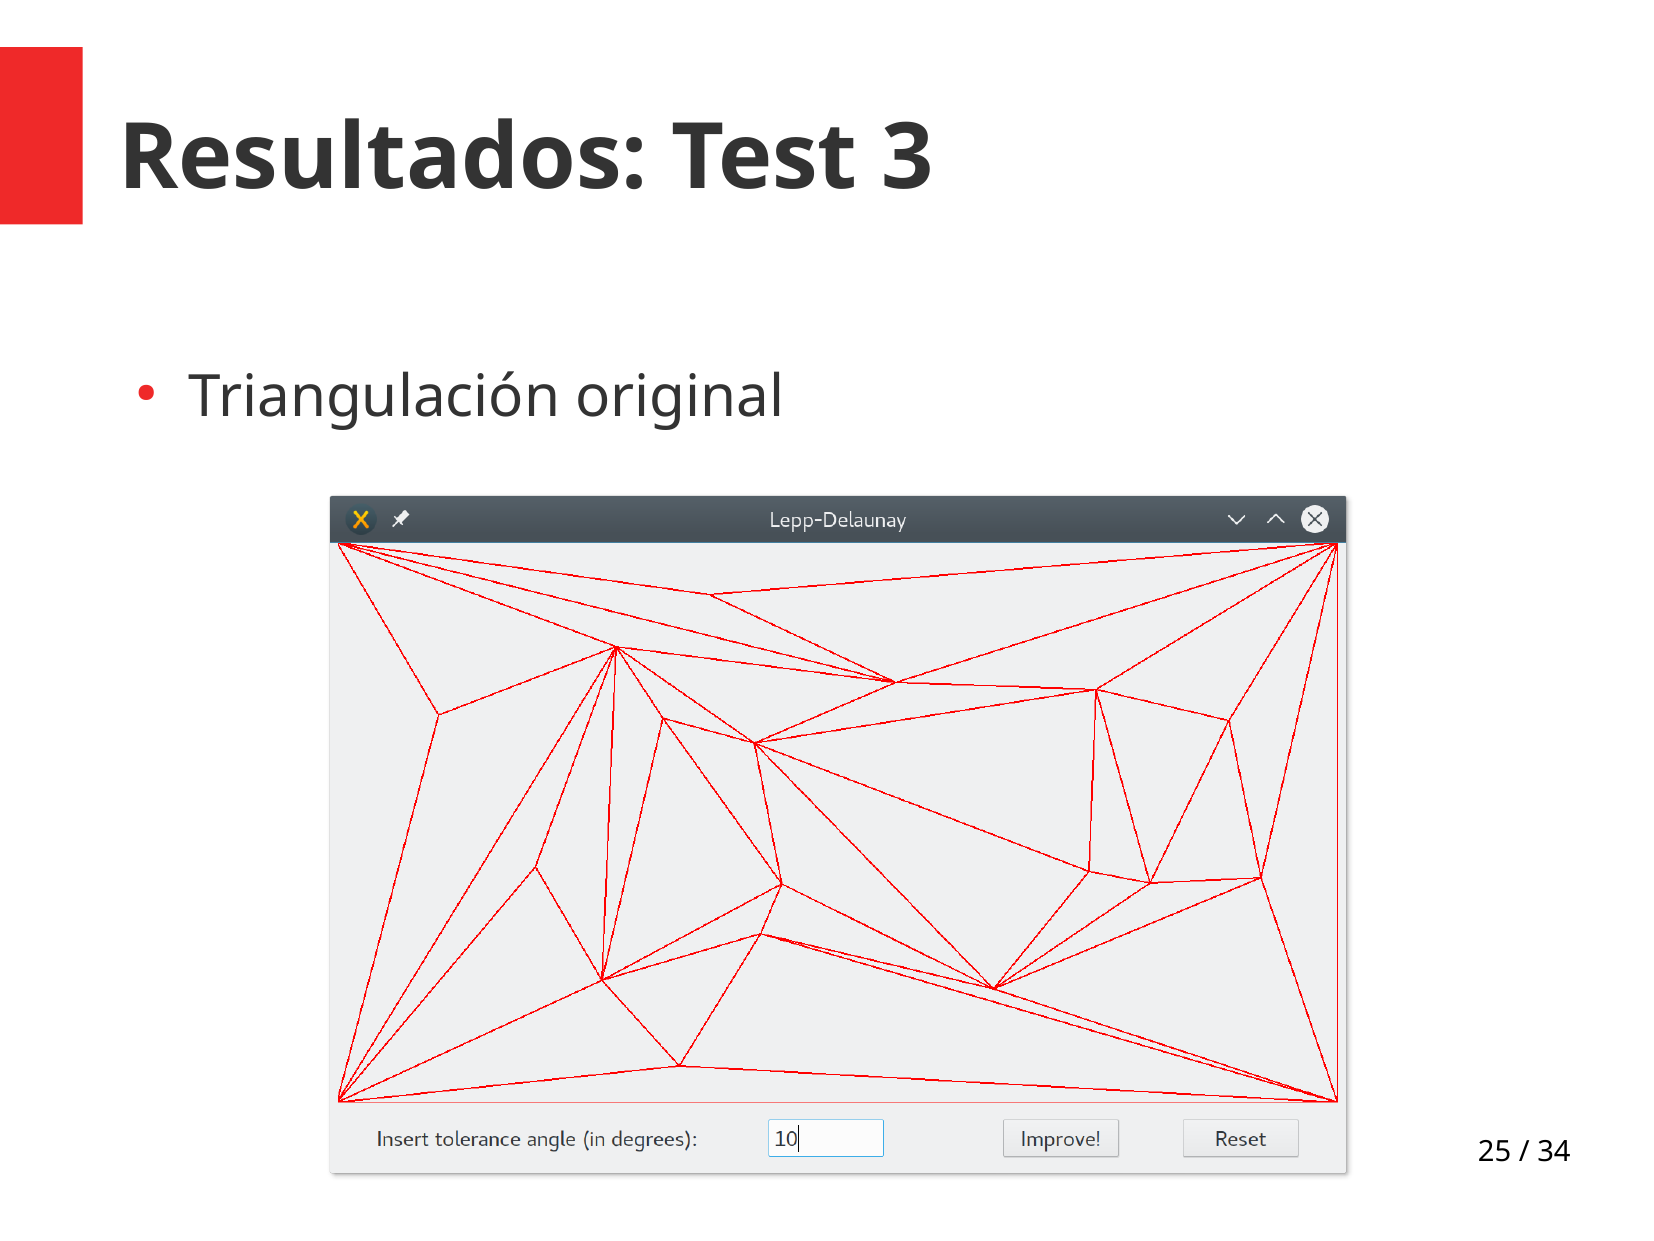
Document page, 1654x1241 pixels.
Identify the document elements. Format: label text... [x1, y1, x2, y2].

title Resultados: Test 3 [118, 49, 1571, 257]
list Triangulación original [118, 354, 1536, 1074]
picture [324, 490, 1356, 1183]
